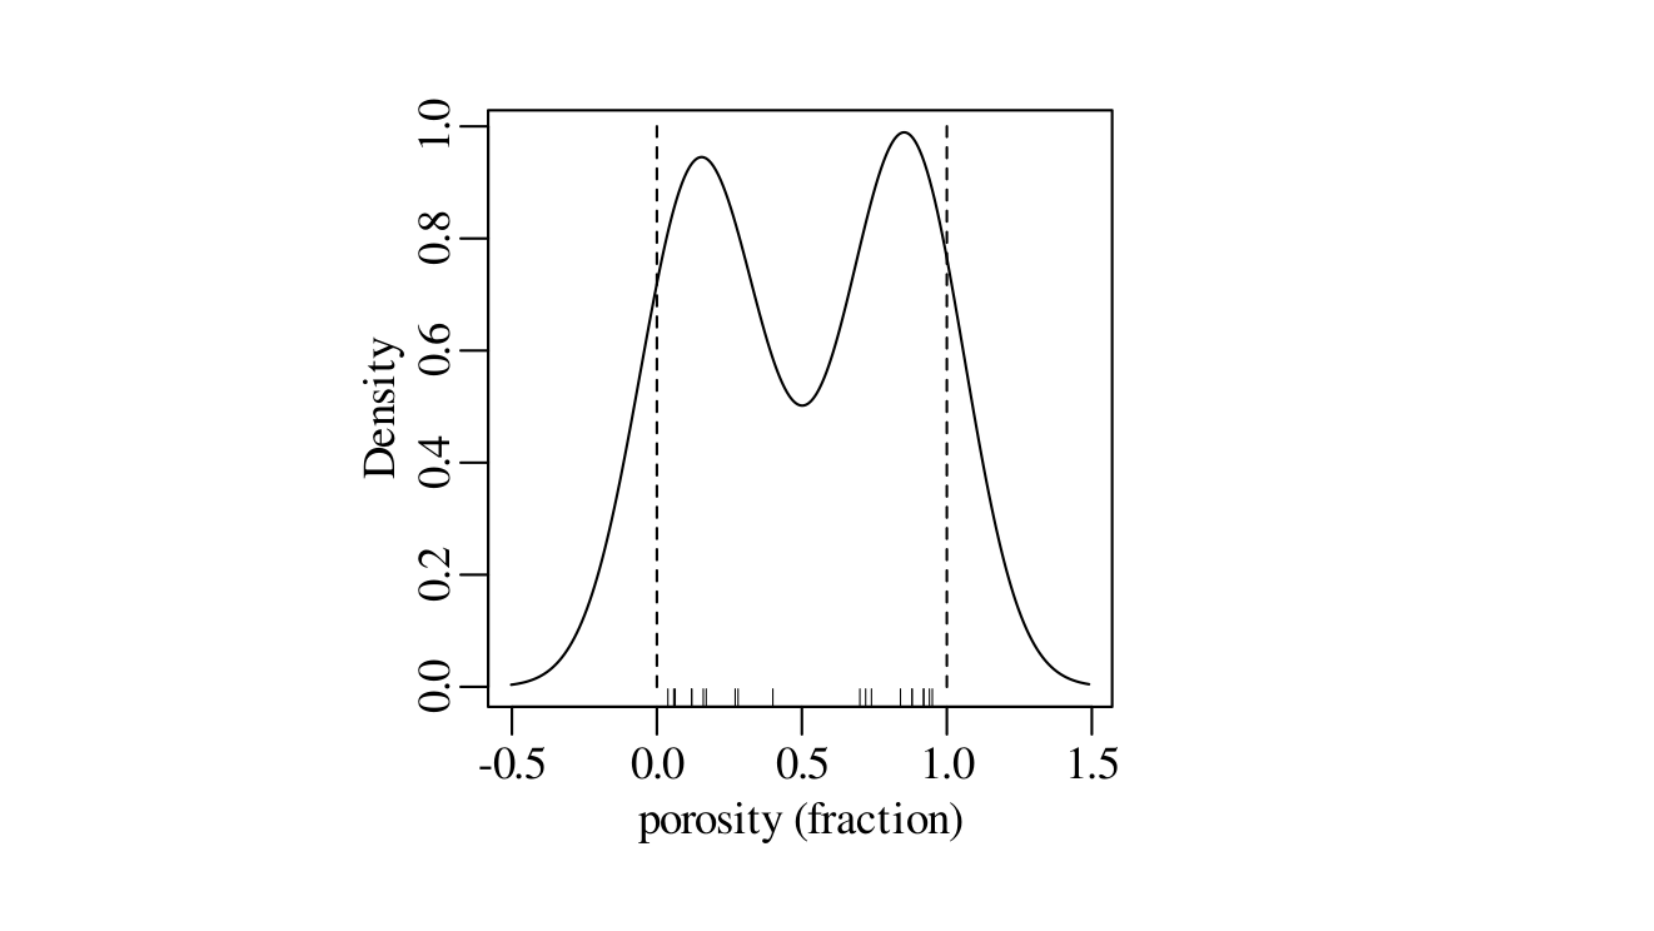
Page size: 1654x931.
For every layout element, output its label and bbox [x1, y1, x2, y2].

picture [358, 95, 1134, 851]
